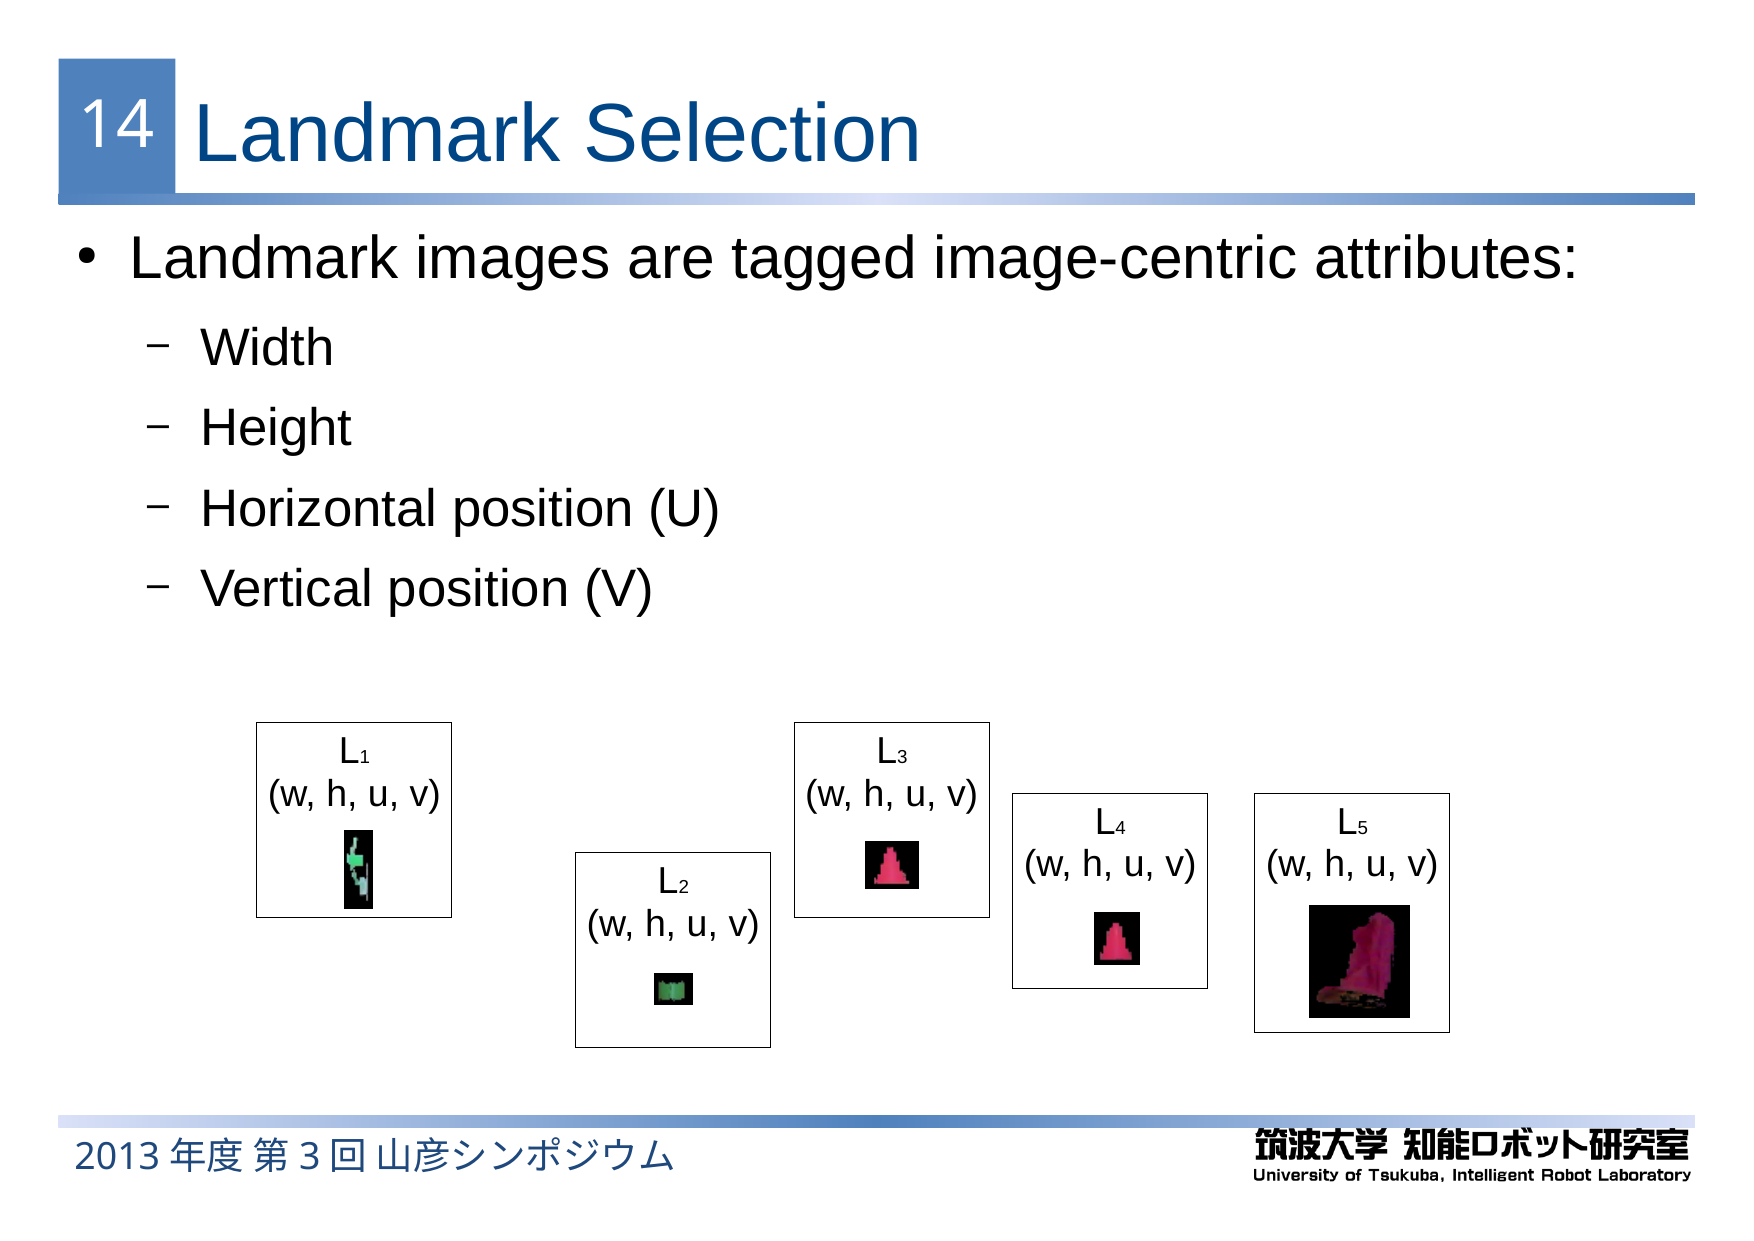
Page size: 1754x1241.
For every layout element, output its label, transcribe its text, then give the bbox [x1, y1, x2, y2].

text_box L5 (w, h, u, v) [1254, 793, 1450, 1033]
picture [344, 830, 373, 909]
text_box L2 (w, h, u, v) [575, 852, 771, 1048]
picture [1094, 912, 1140, 965]
picture [1252, 1127, 1691, 1182]
text_box L1 (w, h, u, v) [256, 722, 452, 918]
picture [1309, 905, 1410, 1018]
picture [865, 841, 919, 889]
text_box L4 (w, h, u, v) [1012, 793, 1208, 989]
text_box L3 (w, h, u, v) [794, 722, 990, 918]
picture [654, 973, 693, 1005]
list Landmark images are tagged image-centric attributes: Width Height Horizontal position (U) Vertical position (V) [58, 223, 1696, 674]
title Landmark Selection [193, 61, 1651, 205]
